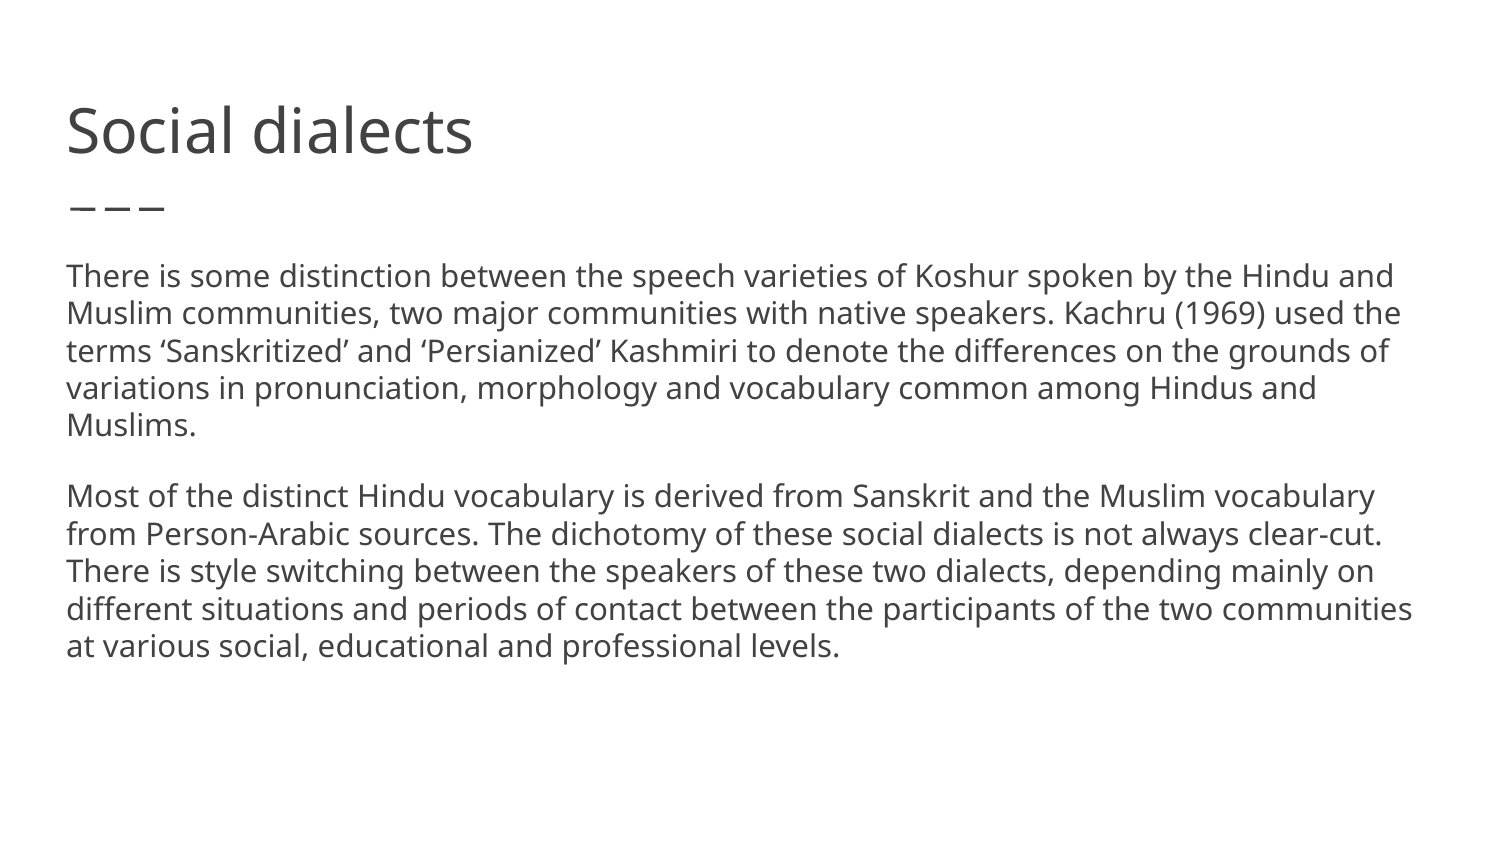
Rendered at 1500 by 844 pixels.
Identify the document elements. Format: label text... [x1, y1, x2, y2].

list There is some distinction between the speech varieties of Koshur spoken by the Hindu and Muslim communities, two major communities with native speakers. Kachru (1969) used the terms ‘Sanskritized’ and ‘Persianized’ Kashmiri to denote the differences on the grounds of variations in pronunciation, morphology and vocabulary common among Hindus and Muslims. Most of the distinct Hindu vocabulary is derived from Sanskrit and the Muslim vocabulary from Person-Arabic sources. The dichotomy of these social dialects is not always clear-cut. There is style switching between the speakers of these two dialects, depending mainly on different situations and periods of contact between the participants of the two communities at various social, educational and professional levels. [51, 240, 1449, 750]
title Social dialects [51, 61, 1449, 182]
